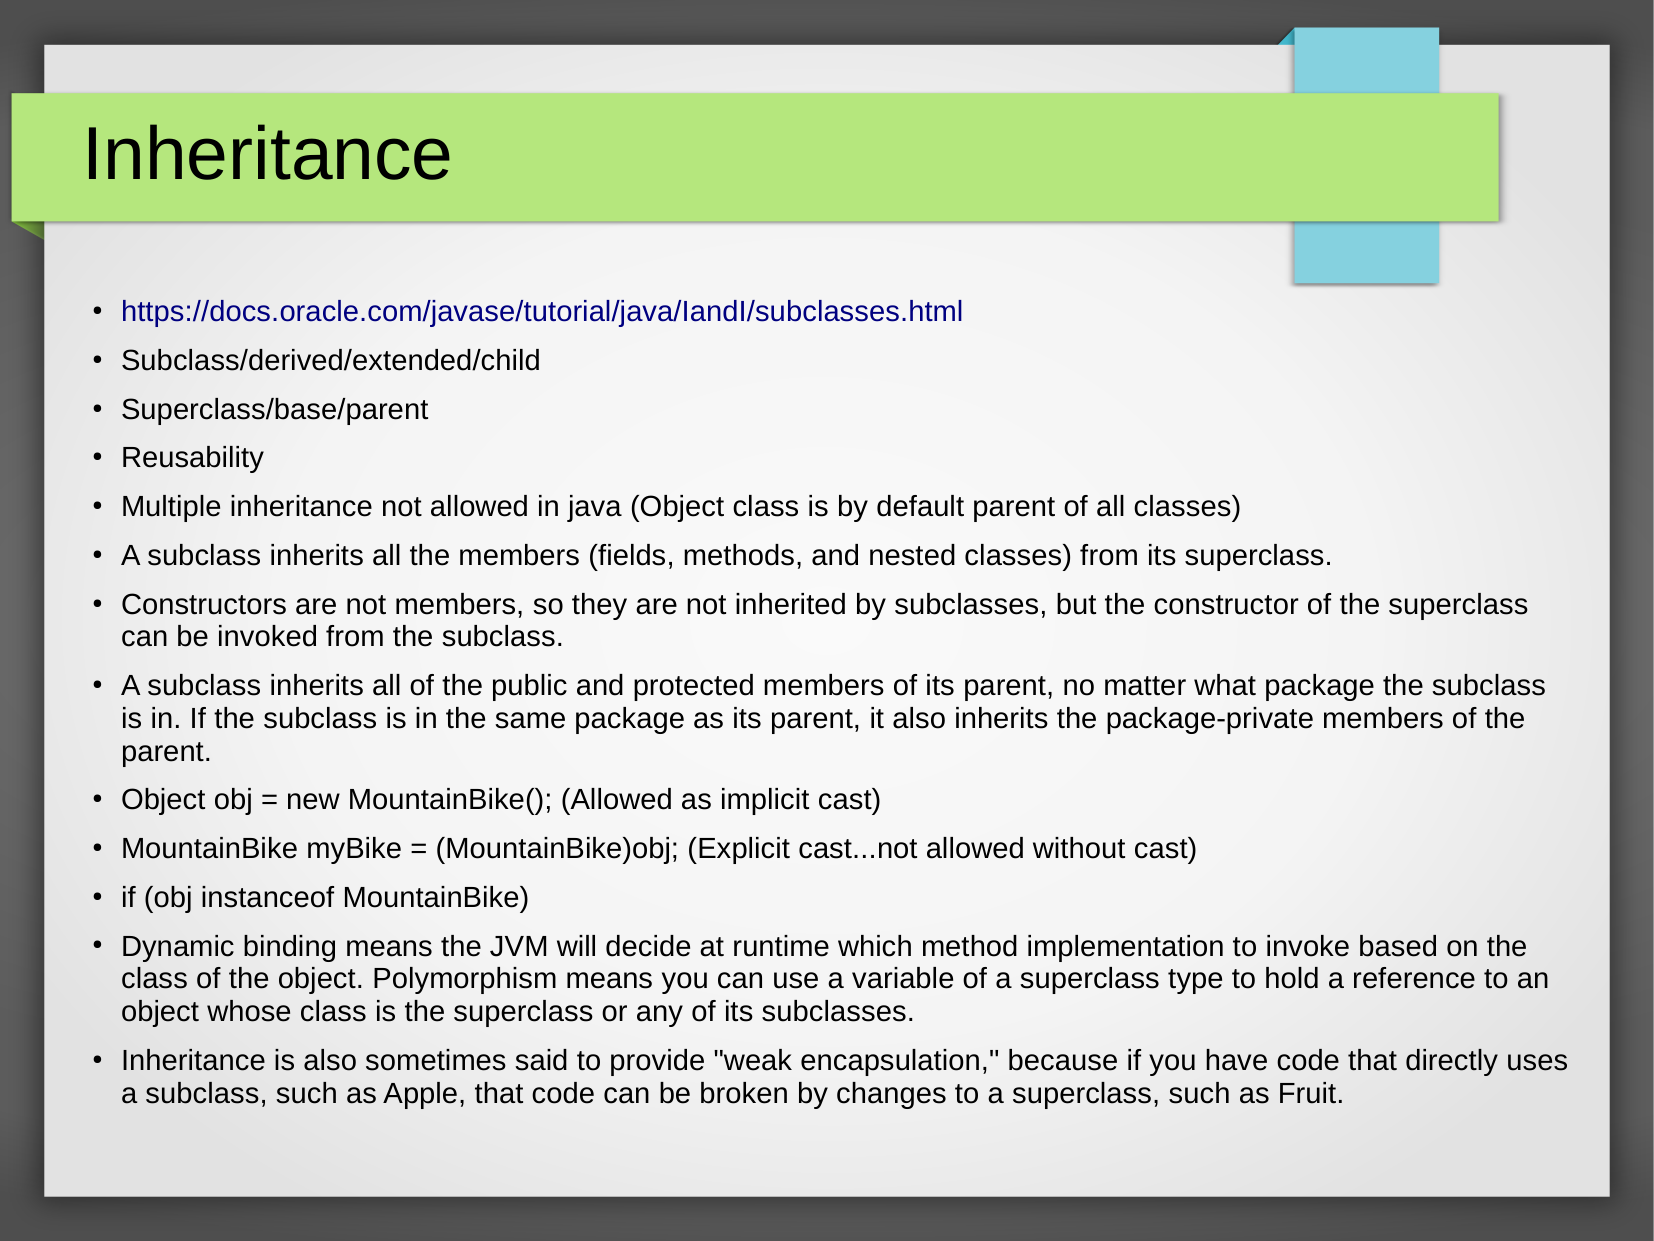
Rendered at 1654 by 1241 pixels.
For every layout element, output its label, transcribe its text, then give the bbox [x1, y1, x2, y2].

title Inheritance [82, 94, 1264, 213]
picture [0, 0, 1654, 1241]
list https://docs.oracle.com/javase/tutorial/java/IandI/subclasses.html Subclass/derived/extended/child Superclass/base/parent Reusability Multiple inheritance not allowed in java (Object class is by default parent of all classes) A subclass inherits all the members (fields, methods, and nested classes) from its superclass. Constructors are not members, so they are not inherited by subclasses, but the constructor of the superclass can be invoked from the subclass. A subclass inherits all of the public and protected members of its parent, no matter what package the subclass is in. If the subclass is in the same package as its parent, it also inherits the package-private members of the parent. Object obj = new MountainBike(); (Allowed as implicit cast) MountainBike myBike = (MountainBike)obj; (Explicit cast...not allowed without cast) if (obj instanceof MountainBike) Dynamic binding means the JVM will decide at runtime which method implementation to invoke based on the class of the object. Polymorphism means you can use a variable of a superclass type to hold a reference to an object whose class is the superclass or any of its subclasses. Inheritance is also sometimes said to provide "weak encapsulation," because if you have code that directly uses a subclass, such as Apple, that code can be broken by changes to a superclass, such as Fruit. [82, 295, 1571, 1111]
